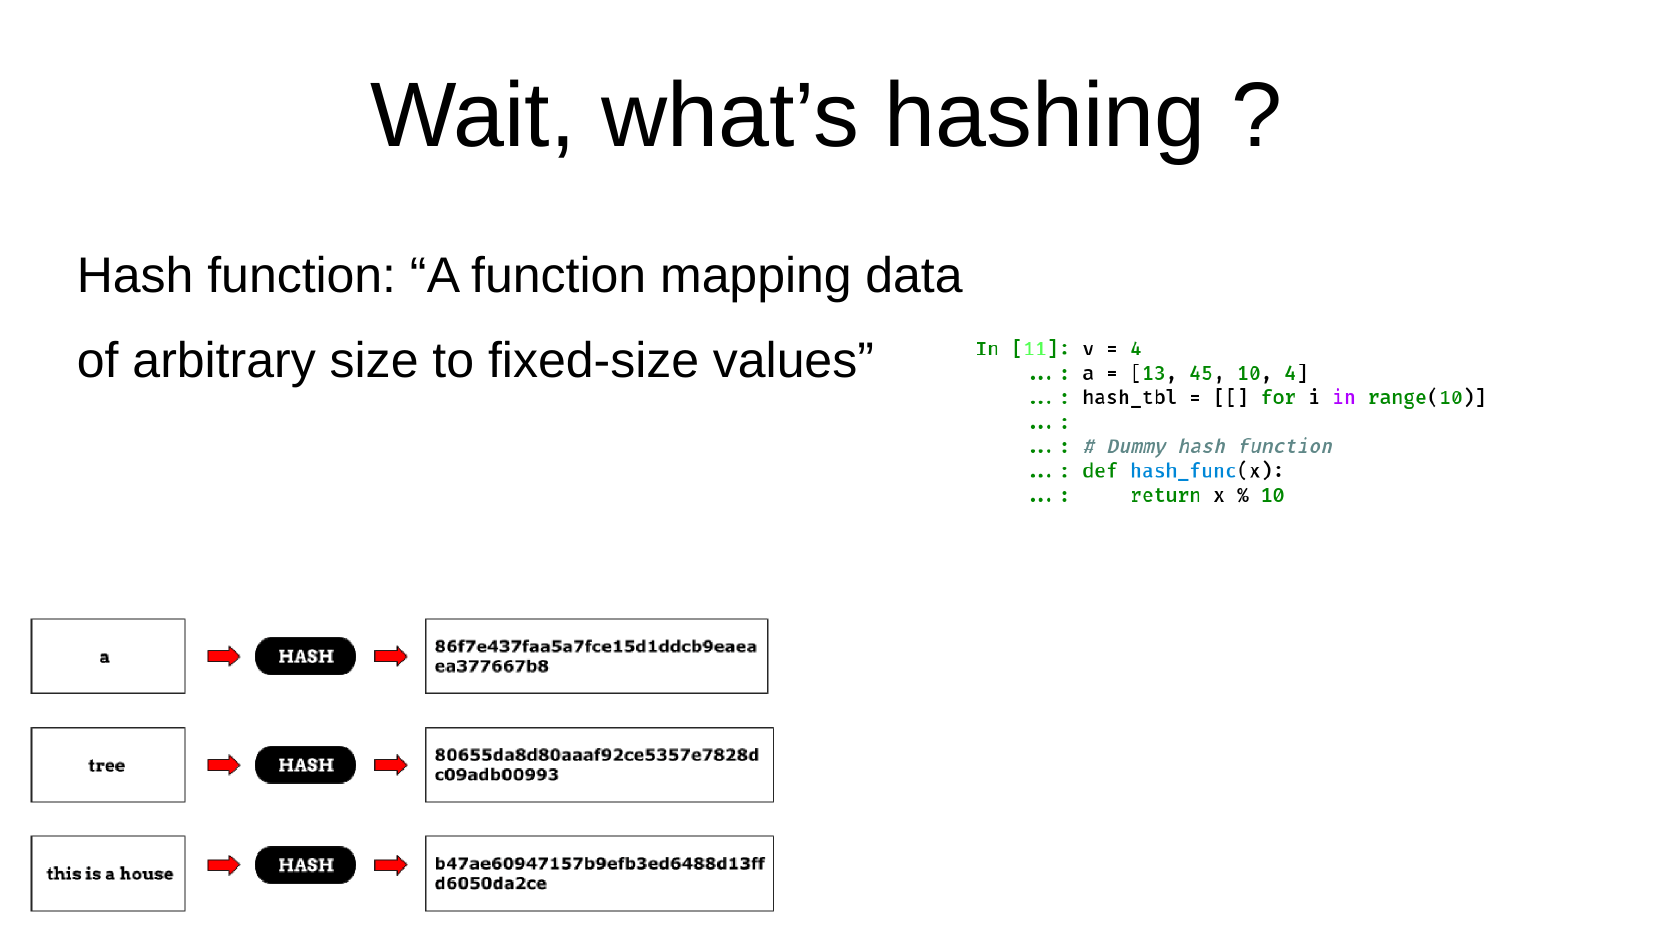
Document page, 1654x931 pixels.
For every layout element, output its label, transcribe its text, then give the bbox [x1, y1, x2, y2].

picture [975, 336, 1647, 510]
title Wait, what’s hashing ? [82, 37, 1571, 193]
picture [0, 592, 811, 931]
list Hash function: “A function mapping data of arbitrary size to fixed-size values” [76, 247, 1565, 787]
